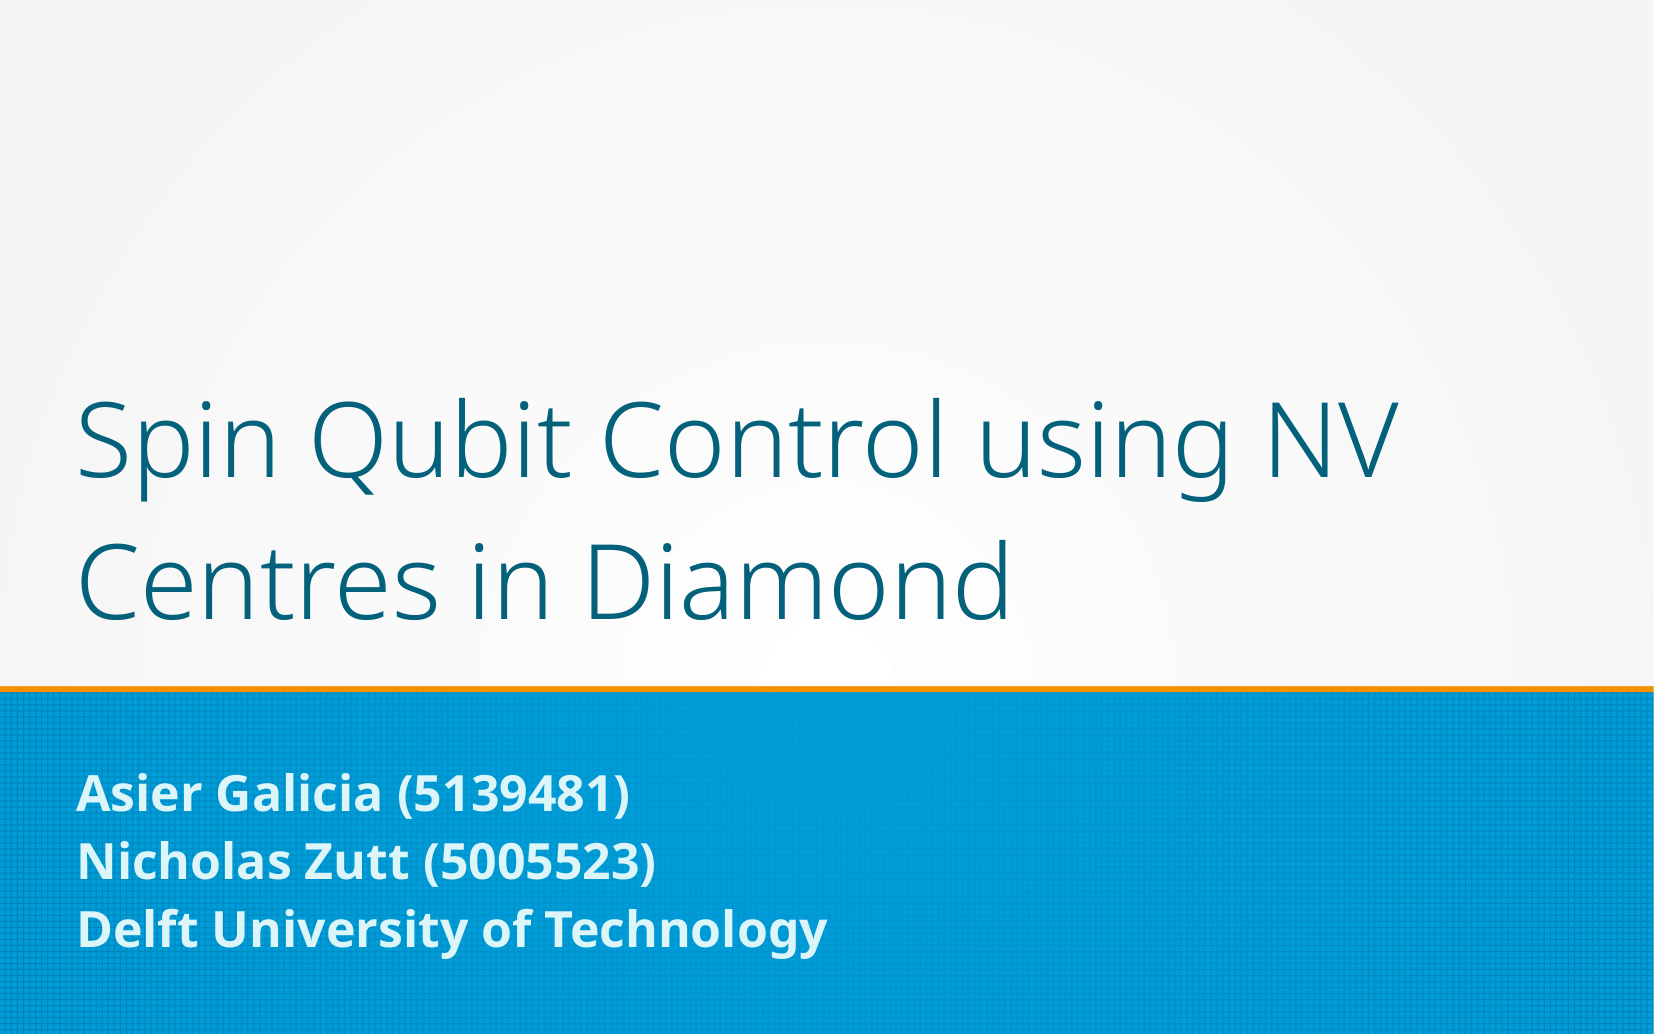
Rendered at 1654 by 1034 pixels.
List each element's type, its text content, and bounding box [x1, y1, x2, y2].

title Spin Qubit Control using NV Centres in Diamond [75, 41, 1564, 650]
subtitle Asier Galicia (5139481) Nicholas Zutt (5005523) Delft University of Technology [76, 757, 1564, 926]
picture [0, 0, 1654, 692]
